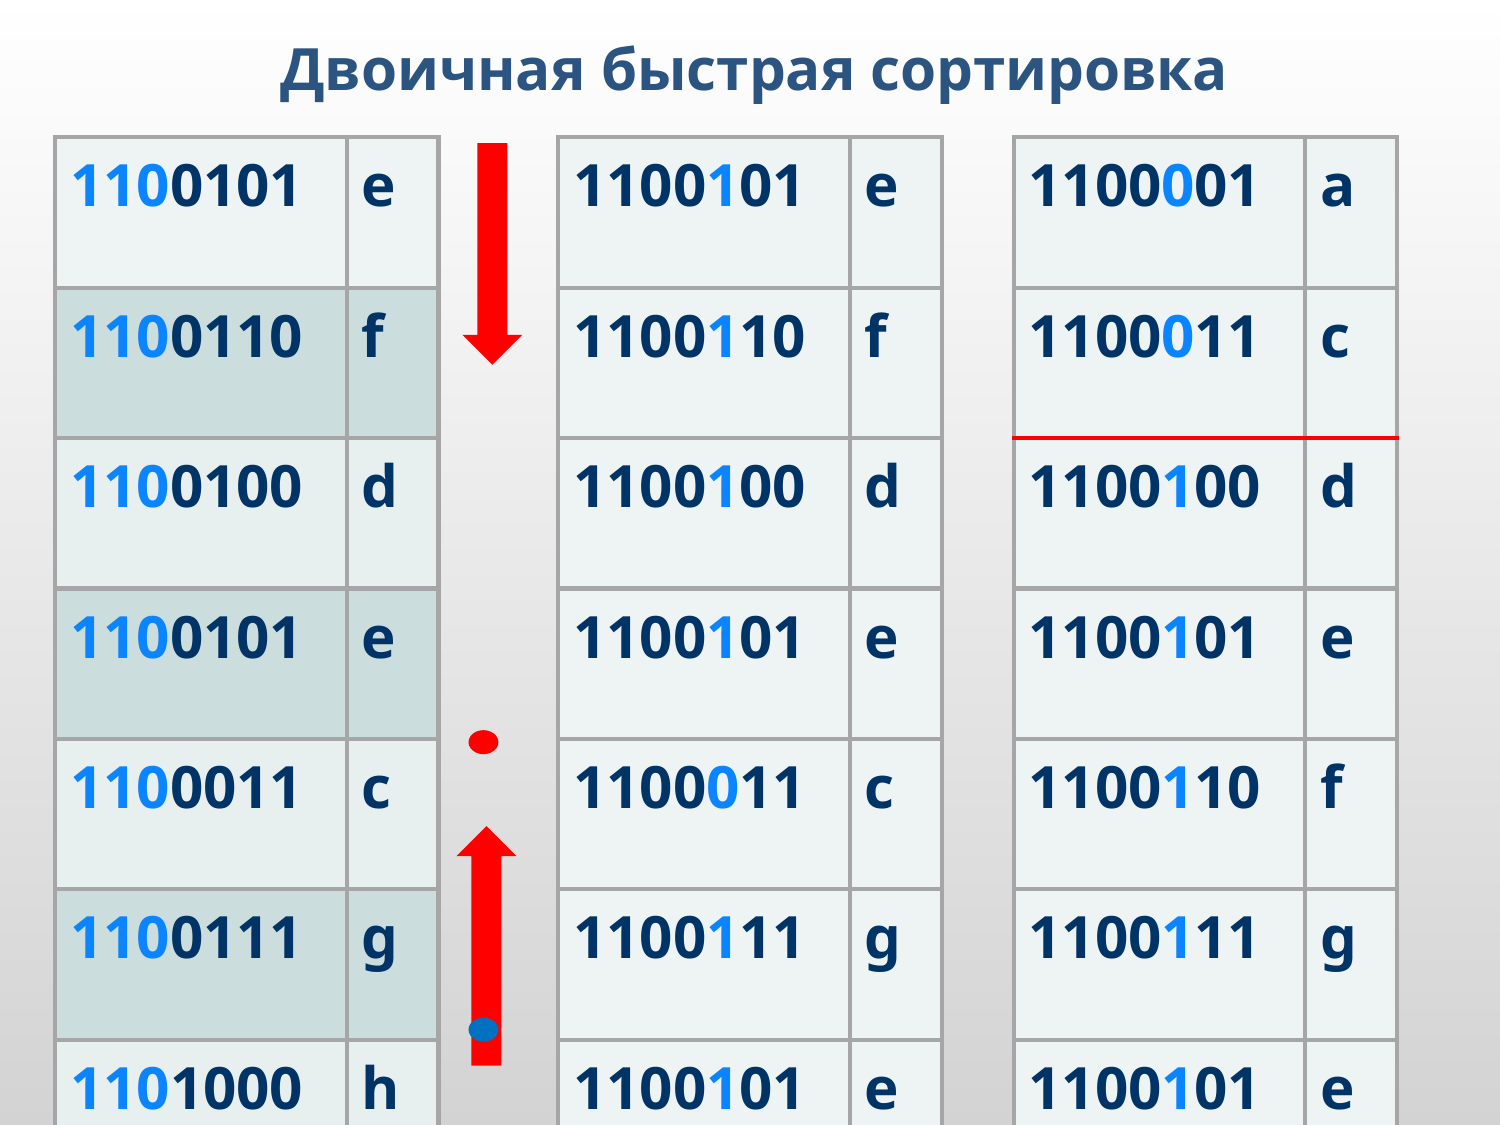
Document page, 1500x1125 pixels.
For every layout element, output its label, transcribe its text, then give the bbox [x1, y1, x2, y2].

text_box [456, 826, 517, 1066]
table_cell e [1307, 1042, 1395, 1125]
table_cell 1100111 [560, 891, 848, 1038]
table_header 1100101 [57, 139, 345, 286]
text_box [462, 143, 523, 365]
table_cell 1100110 [560, 290, 848, 436]
table_cell e [349, 591, 436, 737]
text_box Двоичная быстрая сортировка [79, 29, 1430, 105]
table_cell f [349, 290, 436, 436]
table_cell 1100011 [560, 741, 848, 887]
table_header 1100001 [1016, 139, 1303, 286]
table_cell 1100100 [1016, 440, 1303, 586]
table_header 1100101 [560, 139, 848, 286]
table_cell 1100101 [560, 591, 848, 737]
table_header e [349, 139, 436, 286]
table_cell g [852, 891, 940, 1038]
table_cell 1100101 [57, 591, 345, 737]
table_cell c [349, 741, 436, 887]
table_cell e [852, 1042, 940, 1125]
table_header e [852, 139, 940, 286]
table_cell c [1307, 290, 1395, 436]
table_cell f [852, 290, 940, 436]
text_box [468, 730, 499, 755]
table_cell 1100101 [1016, 591, 1303, 737]
table_cell 1100101 [560, 1042, 848, 1125]
table_cell f [1307, 741, 1395, 887]
table_cell 1100110 [57, 290, 345, 436]
table_cell 1100100 [57, 440, 345, 586]
table_cell 1100111 [57, 891, 345, 1038]
table_cell 1100011 [57, 741, 345, 887]
table_cell d [852, 440, 940, 586]
table_cell h [349, 1042, 436, 1125]
table_cell 1101000 [57, 1042, 345, 1125]
table_cell 1100100 [560, 440, 848, 586]
table_cell 1100011 [1016, 290, 1303, 436]
table_cell 1100110 [1016, 741, 1303, 887]
table_cell d [349, 440, 436, 586]
table_cell g [1307, 891, 1395, 1038]
table_cell d [1307, 440, 1395, 586]
table_cell e [1307, 591, 1395, 737]
table_cell e [852, 591, 940, 737]
table_cell 1100101 [1016, 1042, 1303, 1125]
table_header a [1307, 139, 1395, 286]
table_cell 1100111 [1016, 891, 1303, 1038]
table_cell c [852, 741, 940, 887]
table_cell g [349, 891, 436, 1038]
